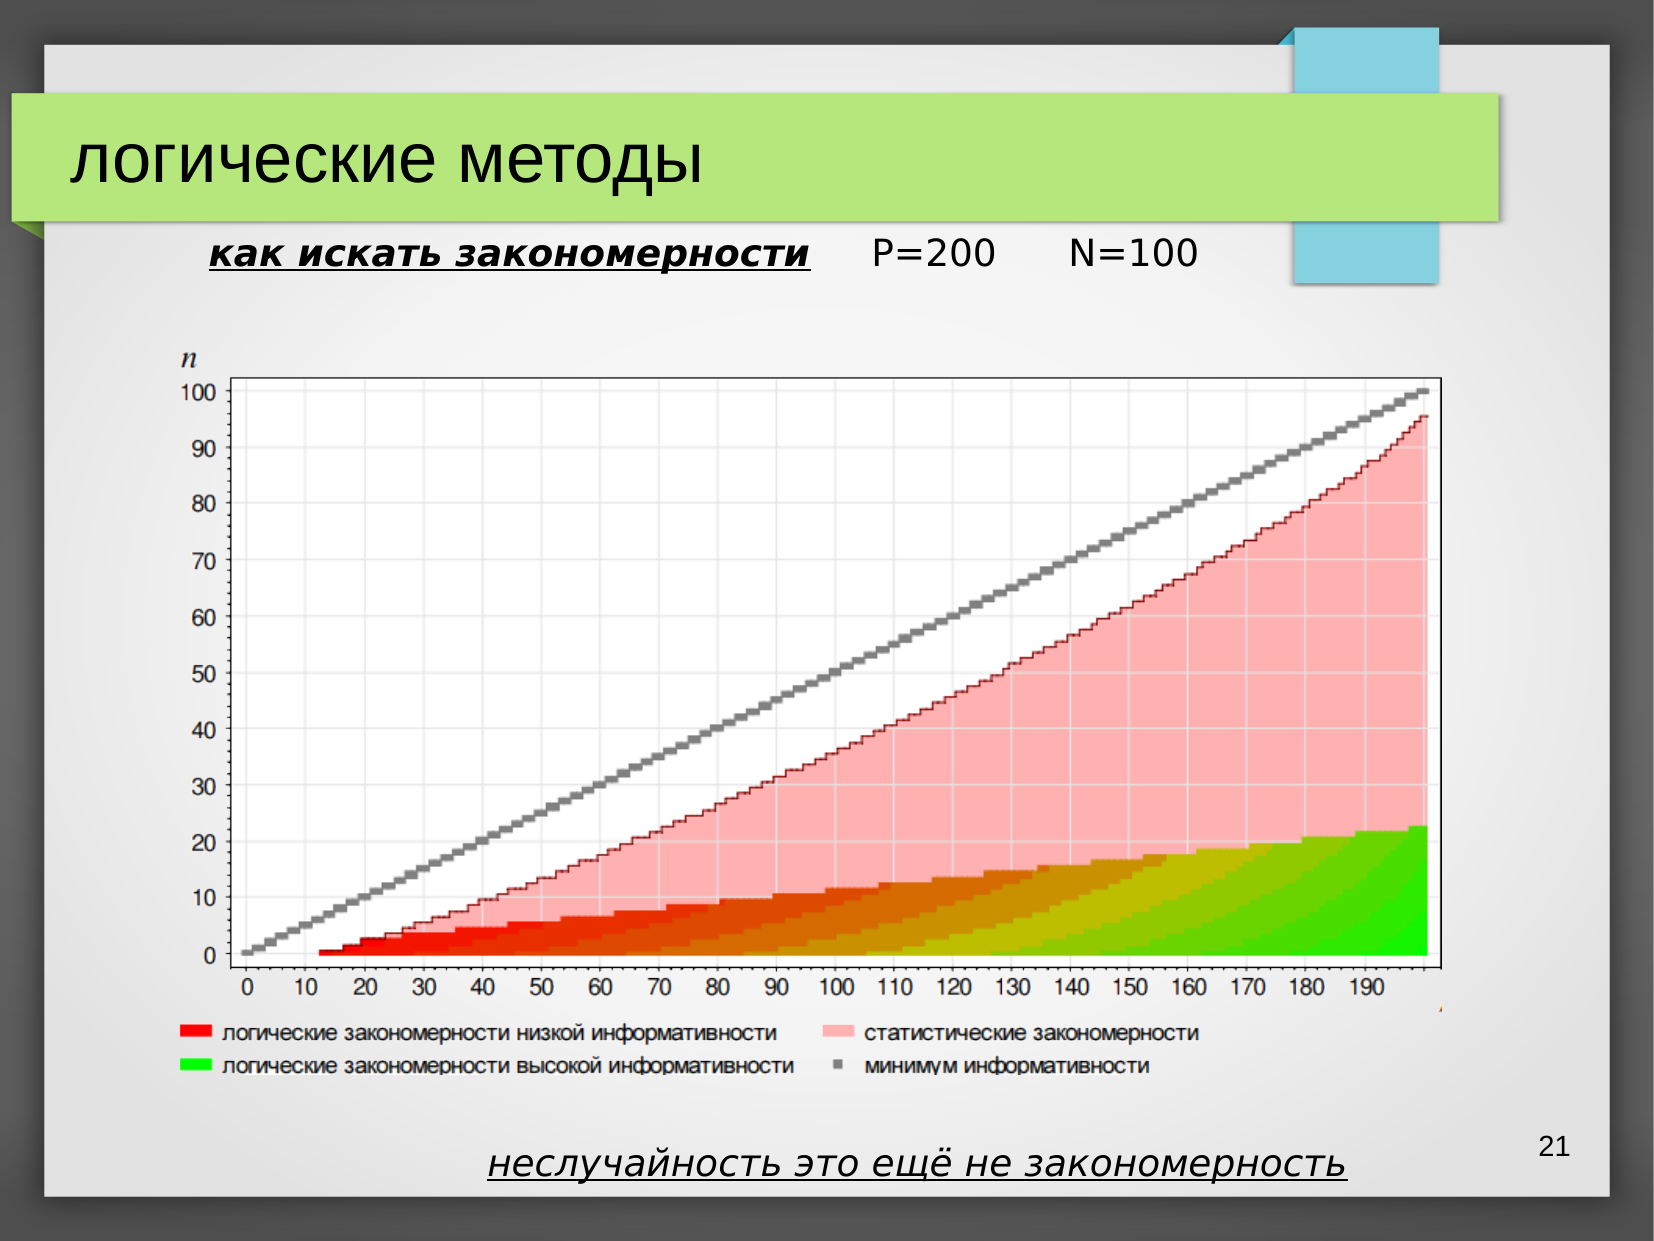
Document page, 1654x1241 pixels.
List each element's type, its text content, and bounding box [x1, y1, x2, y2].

picture [0, 0, 1654, 1241]
title логические методы [70, 118, 1205, 199]
text_box как искать закономерности P=200 N=100 [193, 224, 1300, 285]
text_box неслучайность это ещё не закономерность [472, 1134, 1512, 1195]
